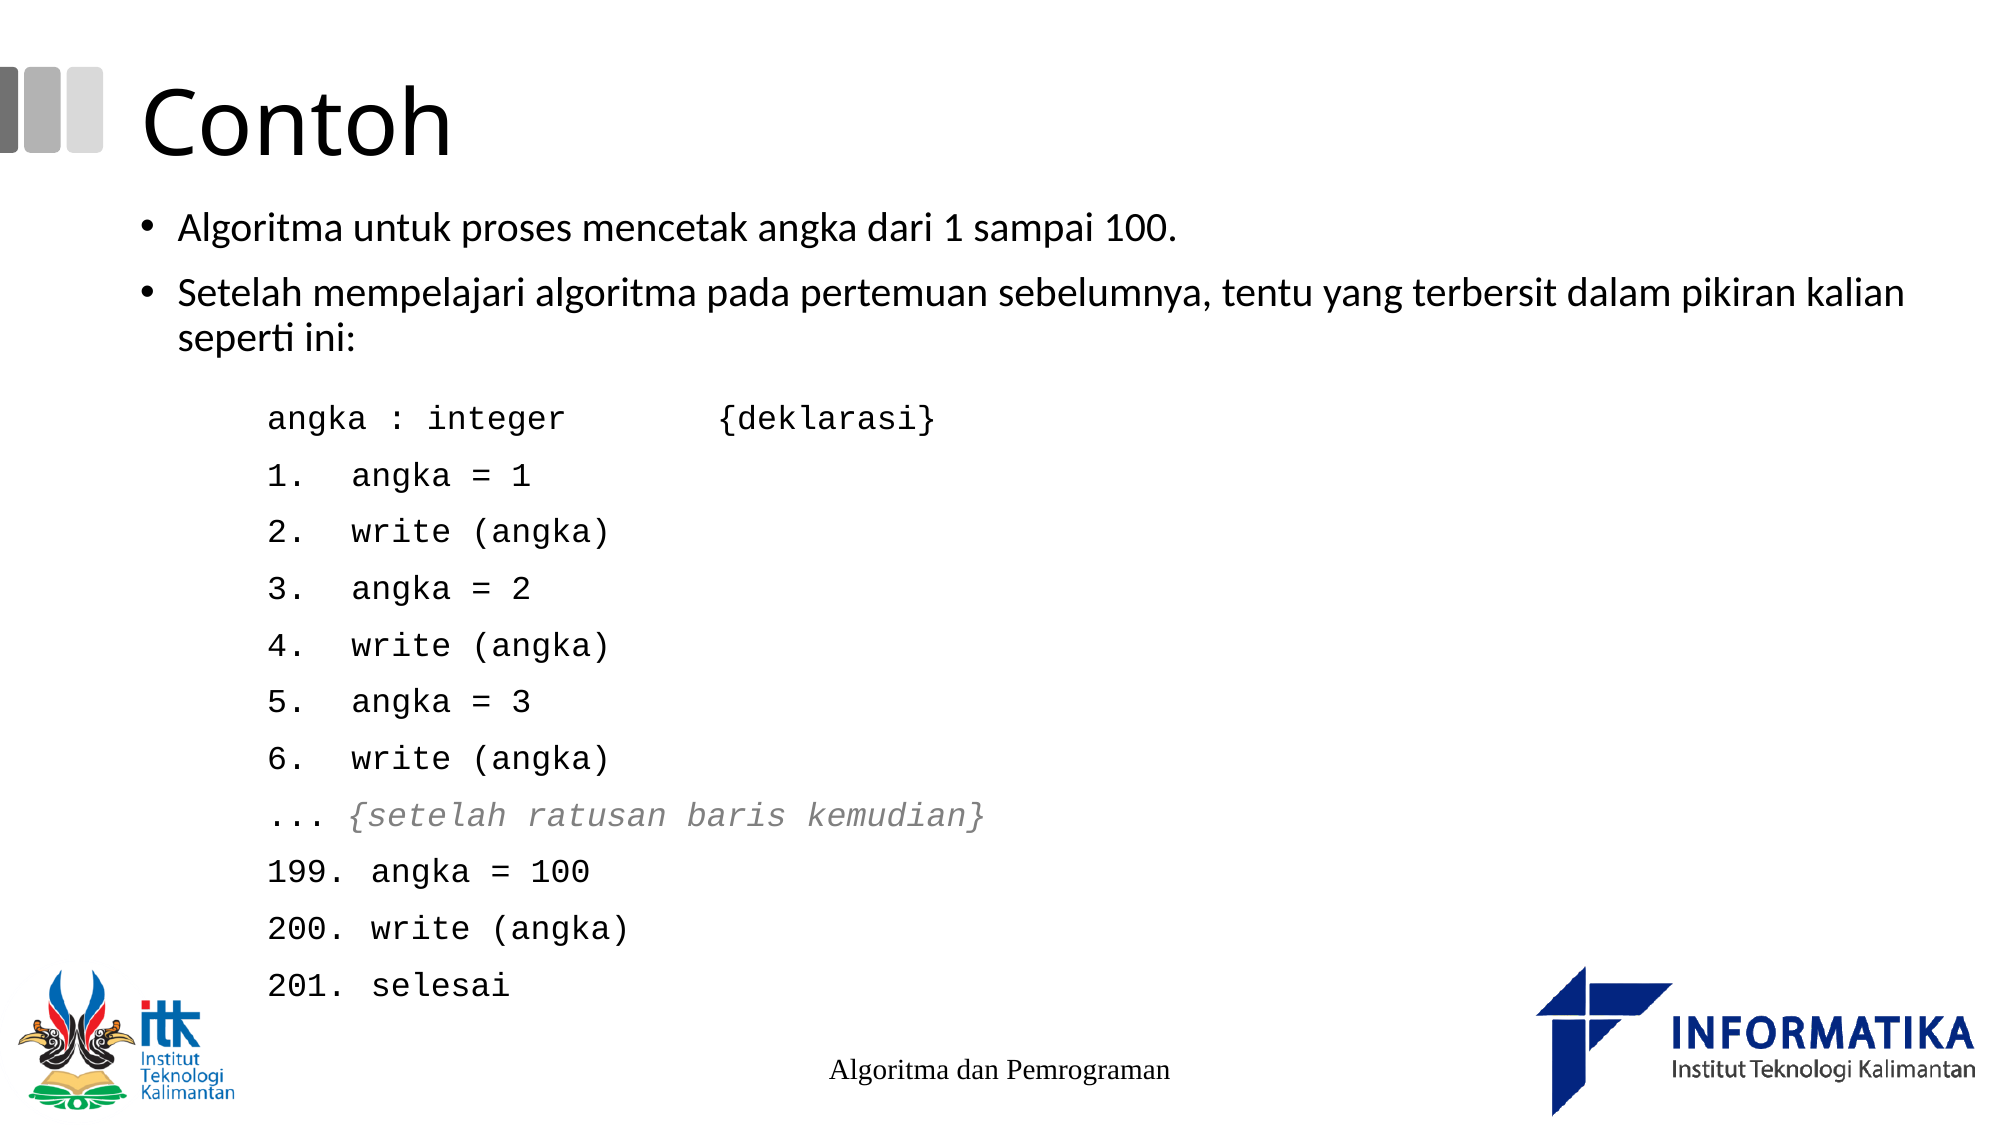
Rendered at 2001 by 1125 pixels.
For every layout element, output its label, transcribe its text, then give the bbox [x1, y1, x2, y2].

picture [1534, 965, 1976, 1118]
picture [0, 935, 252, 1125]
text_box angka : integer {deklarasi} angka = 1 write (angka) angka = 2 write (angka) angka = 3 write (angka) ... {setelah ratusan baris kemudian} angka = 100 write (angka) selesai [252, 393, 1502, 1125]
title Contoh [124, 53, 1419, 197]
list Algoritma untuk proses mencetak angka dari 1 sampai 100. Setelah mempelajari algoritma pada pertemuan sebelumnya, tentu yang terbersit dalam pikiran kalian seperti ini: [124, 197, 1960, 420]
